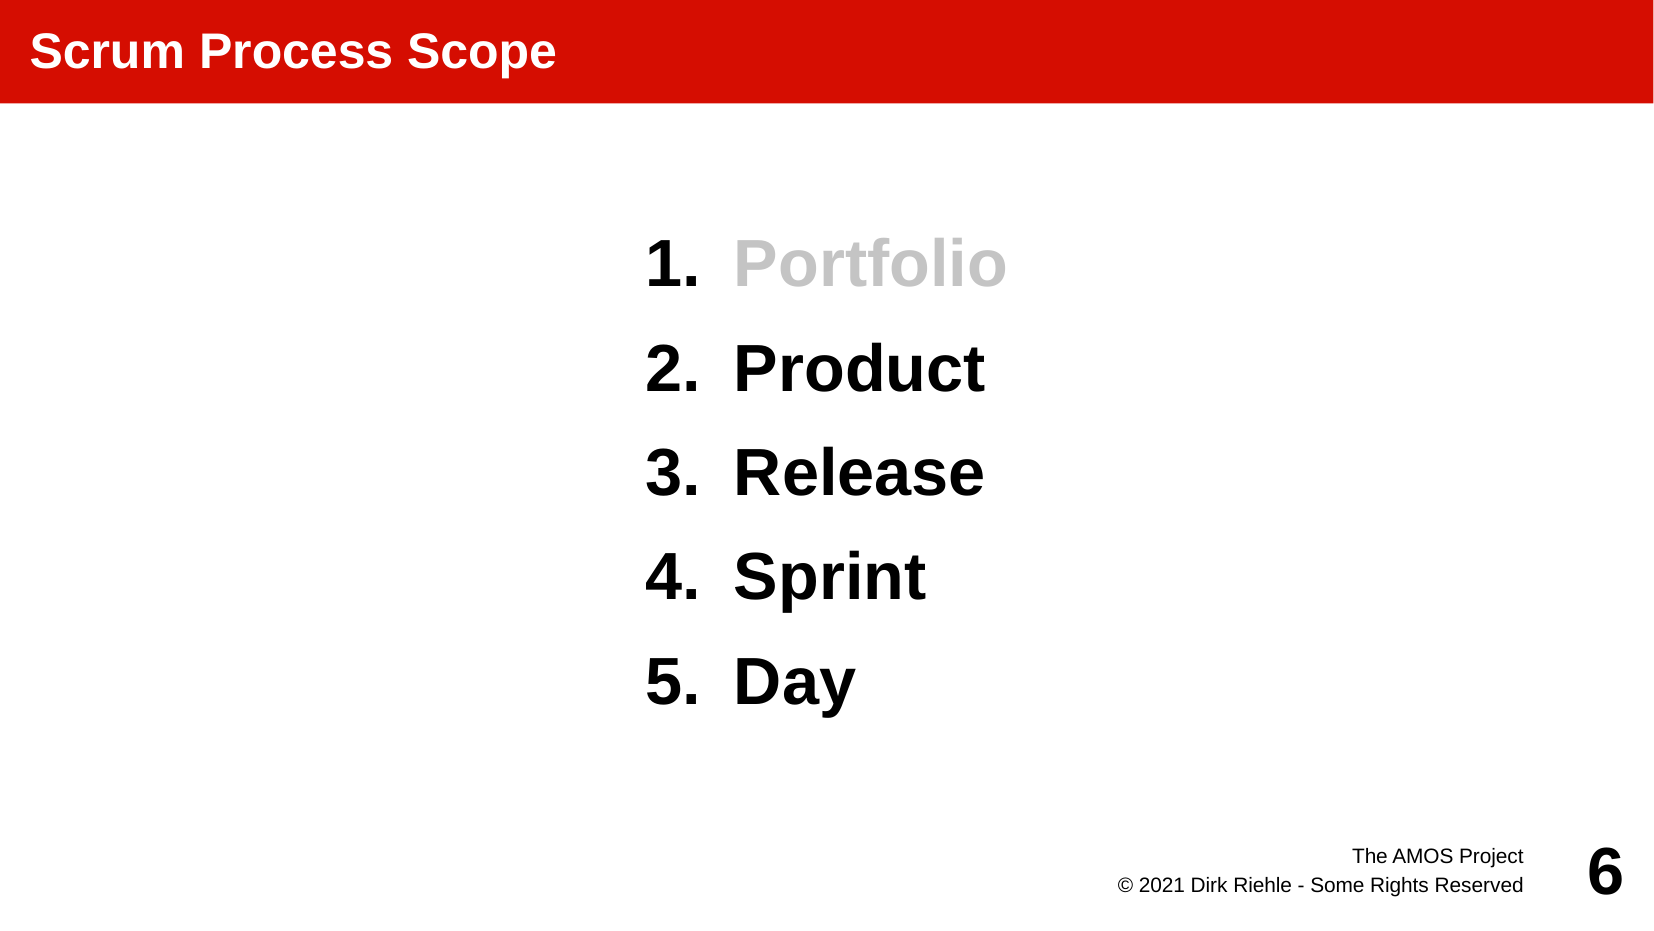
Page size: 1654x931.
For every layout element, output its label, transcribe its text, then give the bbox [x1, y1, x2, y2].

title Scrum Process Scope [0, 0, 1654, 104]
subtitle Portfolio Product Release Sprint Day [29, 132, 1625, 813]
